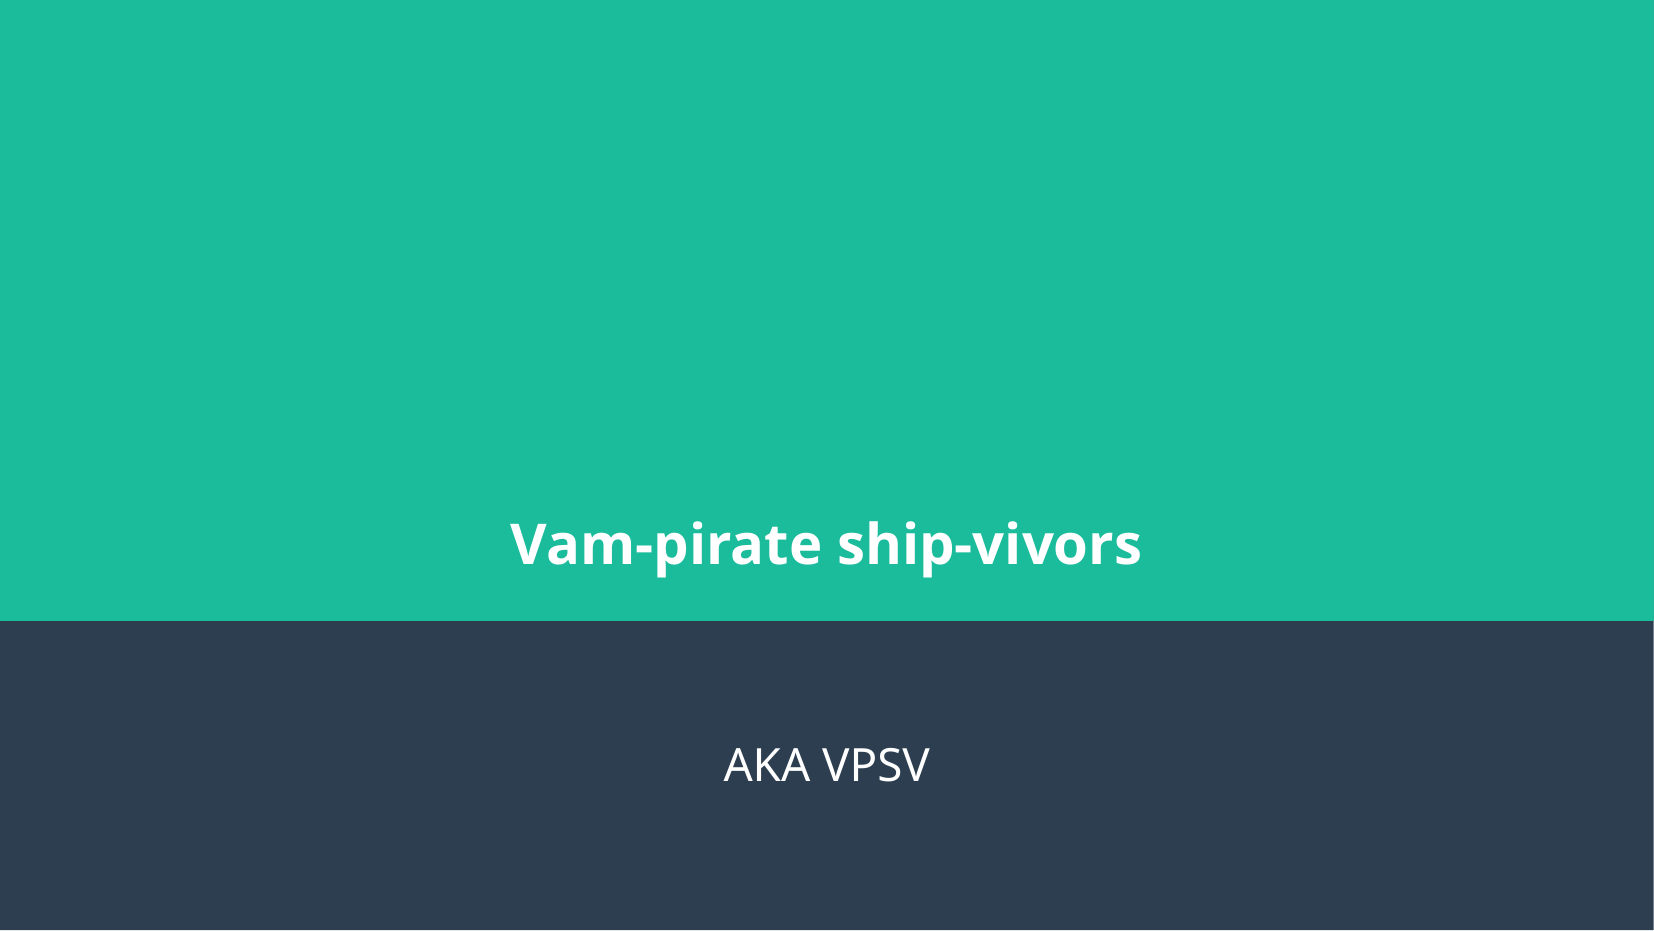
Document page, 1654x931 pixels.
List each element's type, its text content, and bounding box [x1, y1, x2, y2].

subtitle AKA VPSV [59, 642, 1595, 886]
title Vam-pirate ship-vivors [59, 465, 1595, 583]
